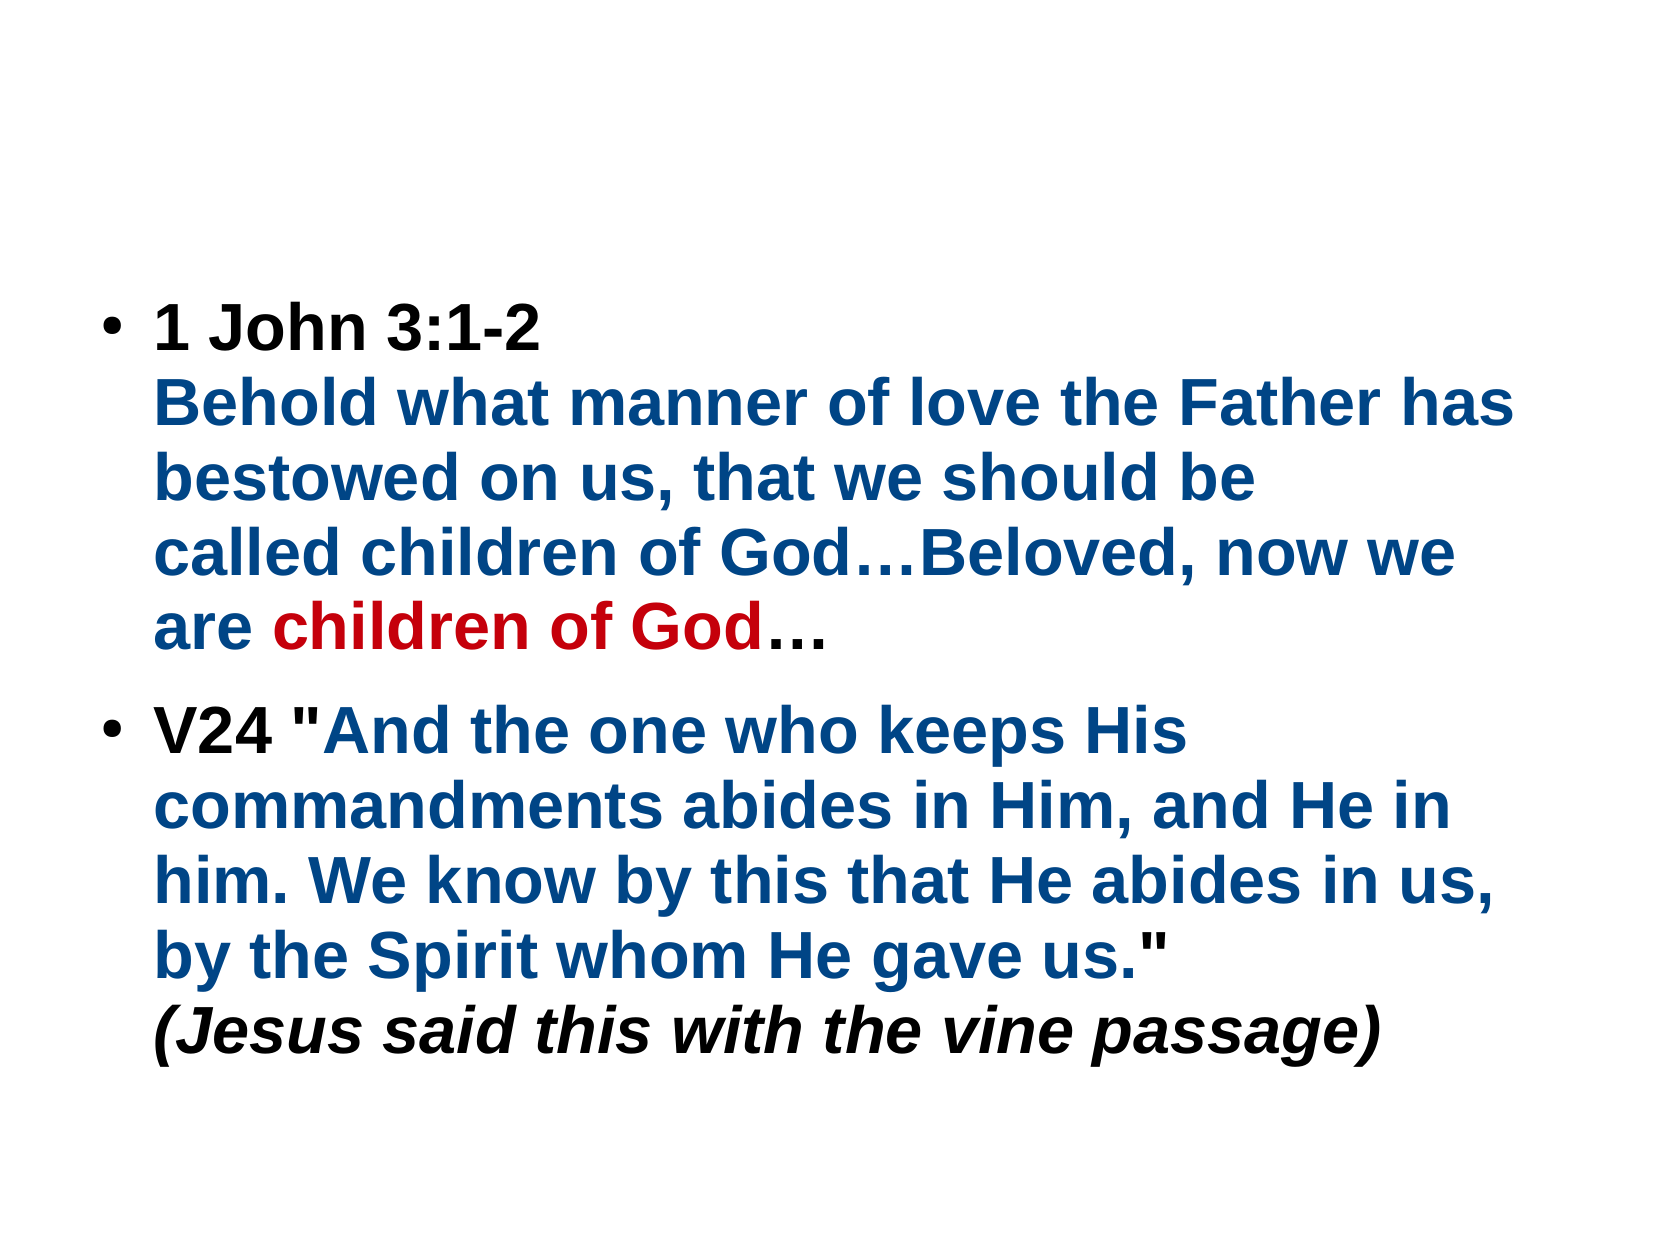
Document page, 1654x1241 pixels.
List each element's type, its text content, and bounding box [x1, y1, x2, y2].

list 1 John 3:1-2 Behold what manner of love the Father has bestowed on us, that we should be called children of God…Beloved, now we are children of God… V24 "And the one who keeps His commandments abides in Him, and He in him. We know by this that He abides in us, by the Spirit whom He gave us." (Jesus said this with the vine passage) [82, 290, 1571, 1109]
